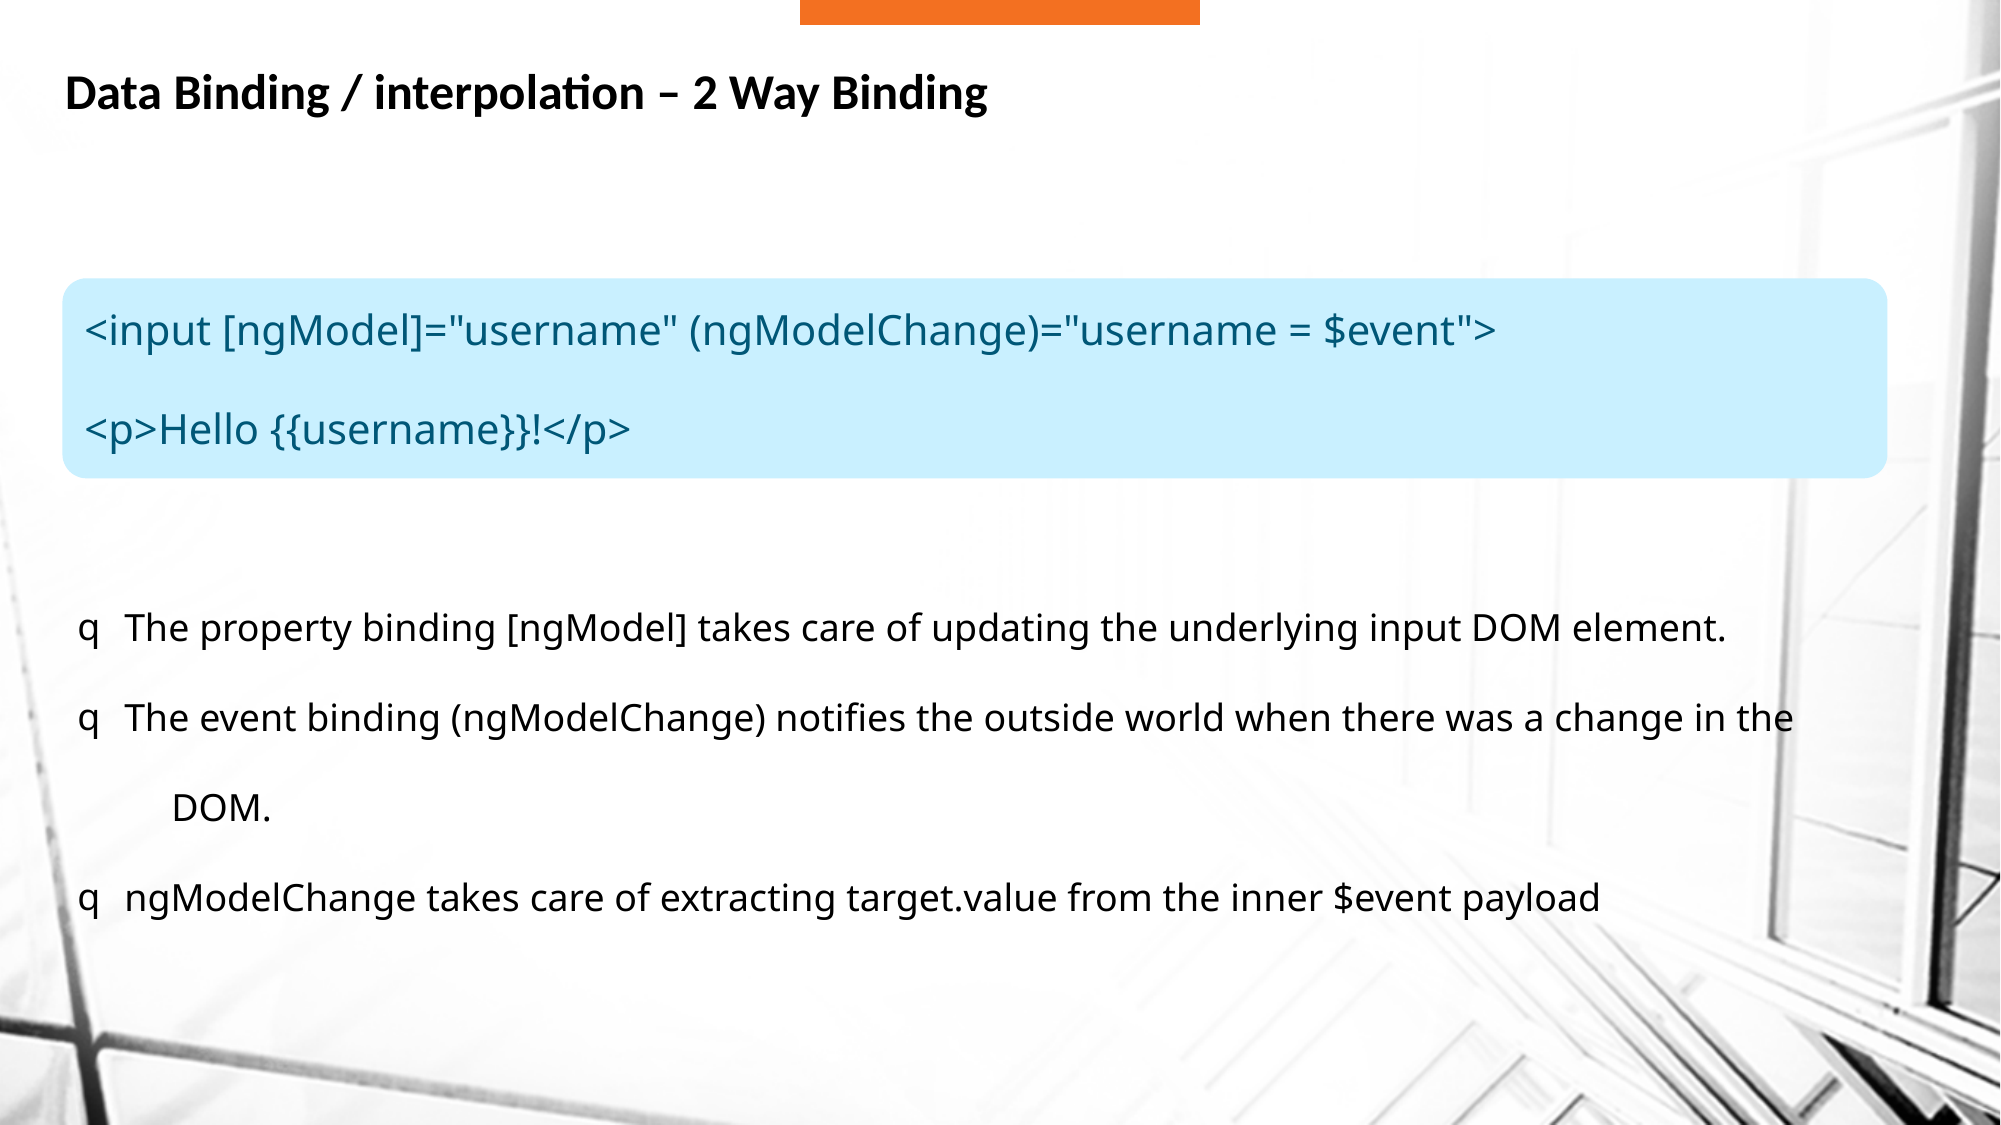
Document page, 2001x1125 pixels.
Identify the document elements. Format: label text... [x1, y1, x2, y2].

text_box The property binding [ngModel] takes care of updating the underlying input DOM element. The event binding (ngModelChange) notifies the outside world when there was a change in the DOM. ngModelChange takes care of extracting target.value from the inner $event payload [62, 551, 1887, 926]
title Data Binding / interpolation – 2 Way Binding [50, 63, 1951, 150]
text_box <input [ngModel]="username" (ngModelChange)="username = $event"> <p>Hello {{username}}!</p> [62, 278, 1888, 479]
